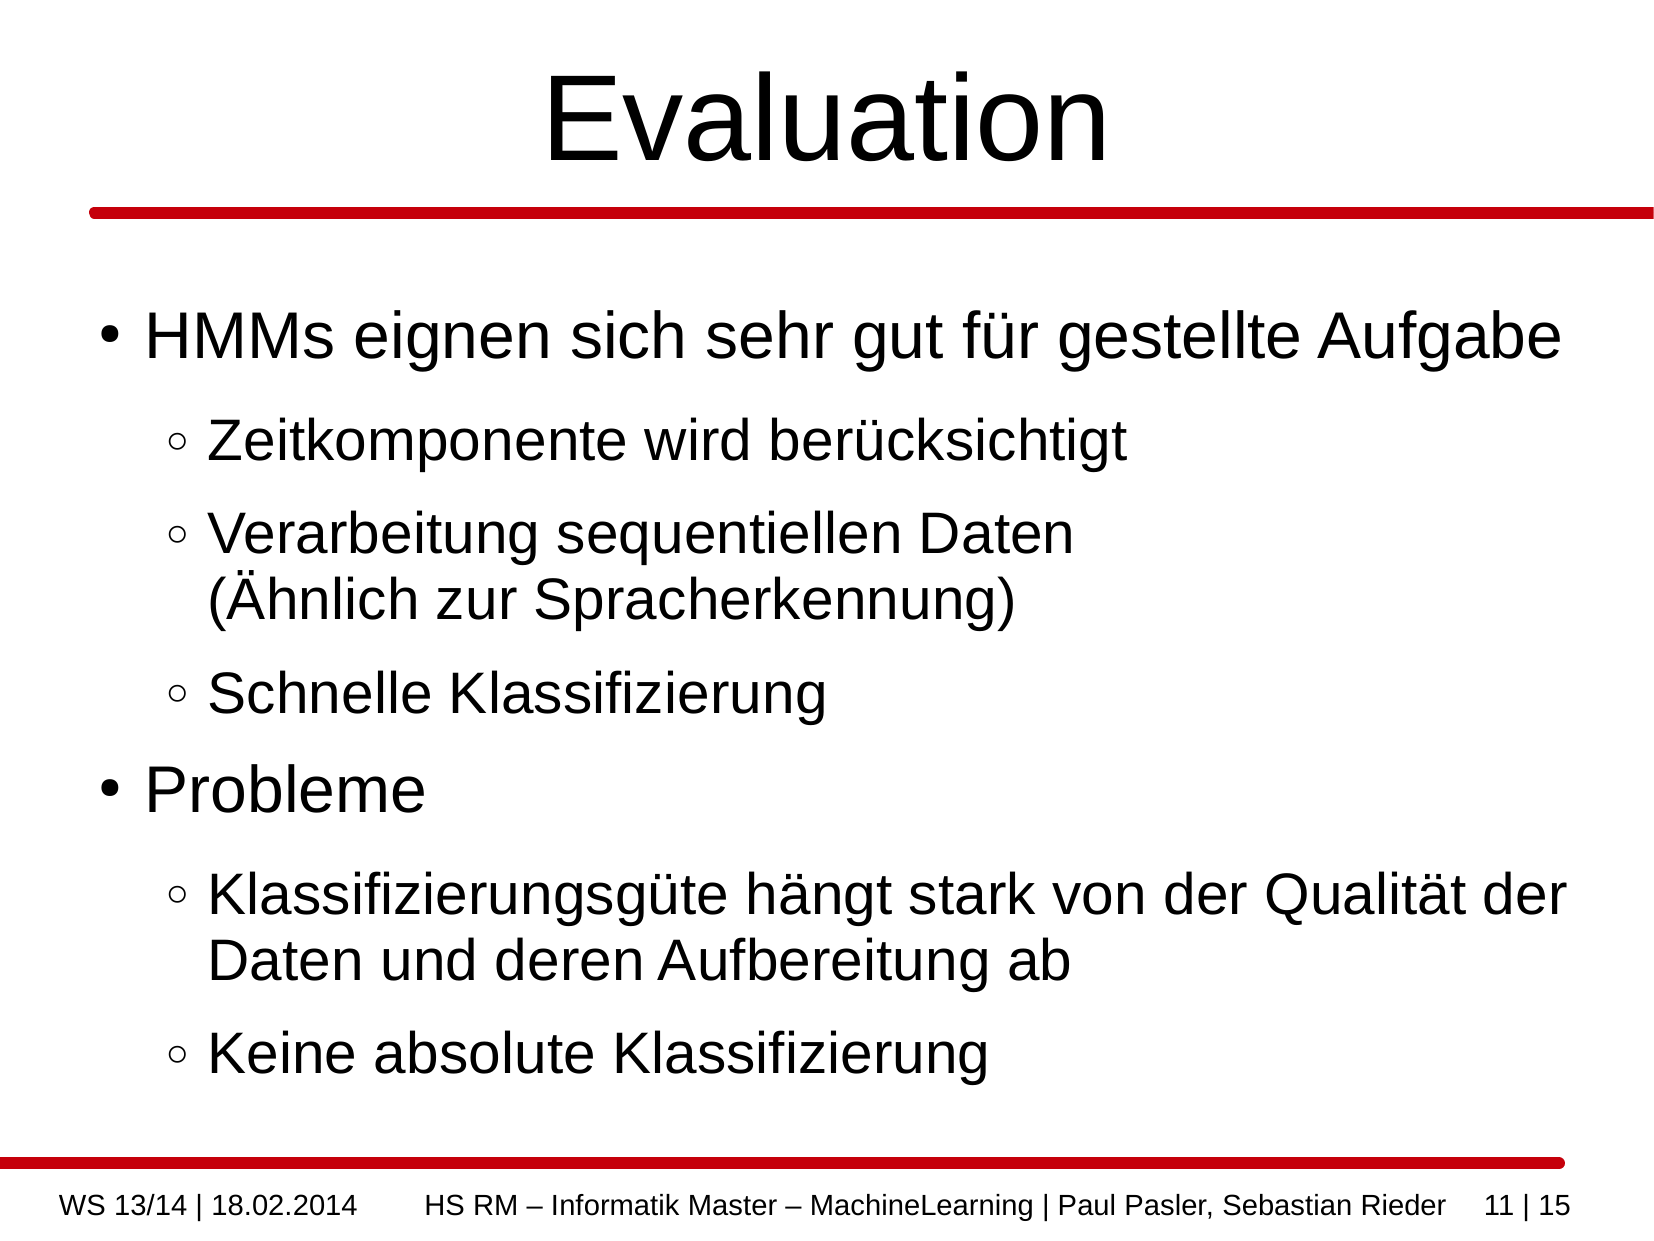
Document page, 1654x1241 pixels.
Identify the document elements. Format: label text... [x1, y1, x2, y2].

title Evaluation [82, 47, 1571, 189]
list HMMs eignen sich sehr gut für gestellte Aufgabe Zeitkomponente wird berücksichtigt Verarbeitung sequentiellen Daten (Ähnlich zur Spracherkennung) Schnelle Klassifizierung Probleme Klassifizierungsgüte hängt stark von der Qualität der Daten und deren Aufbereitung ab Keine absolute Klassifizierung [82, 299, 1571, 1099]
